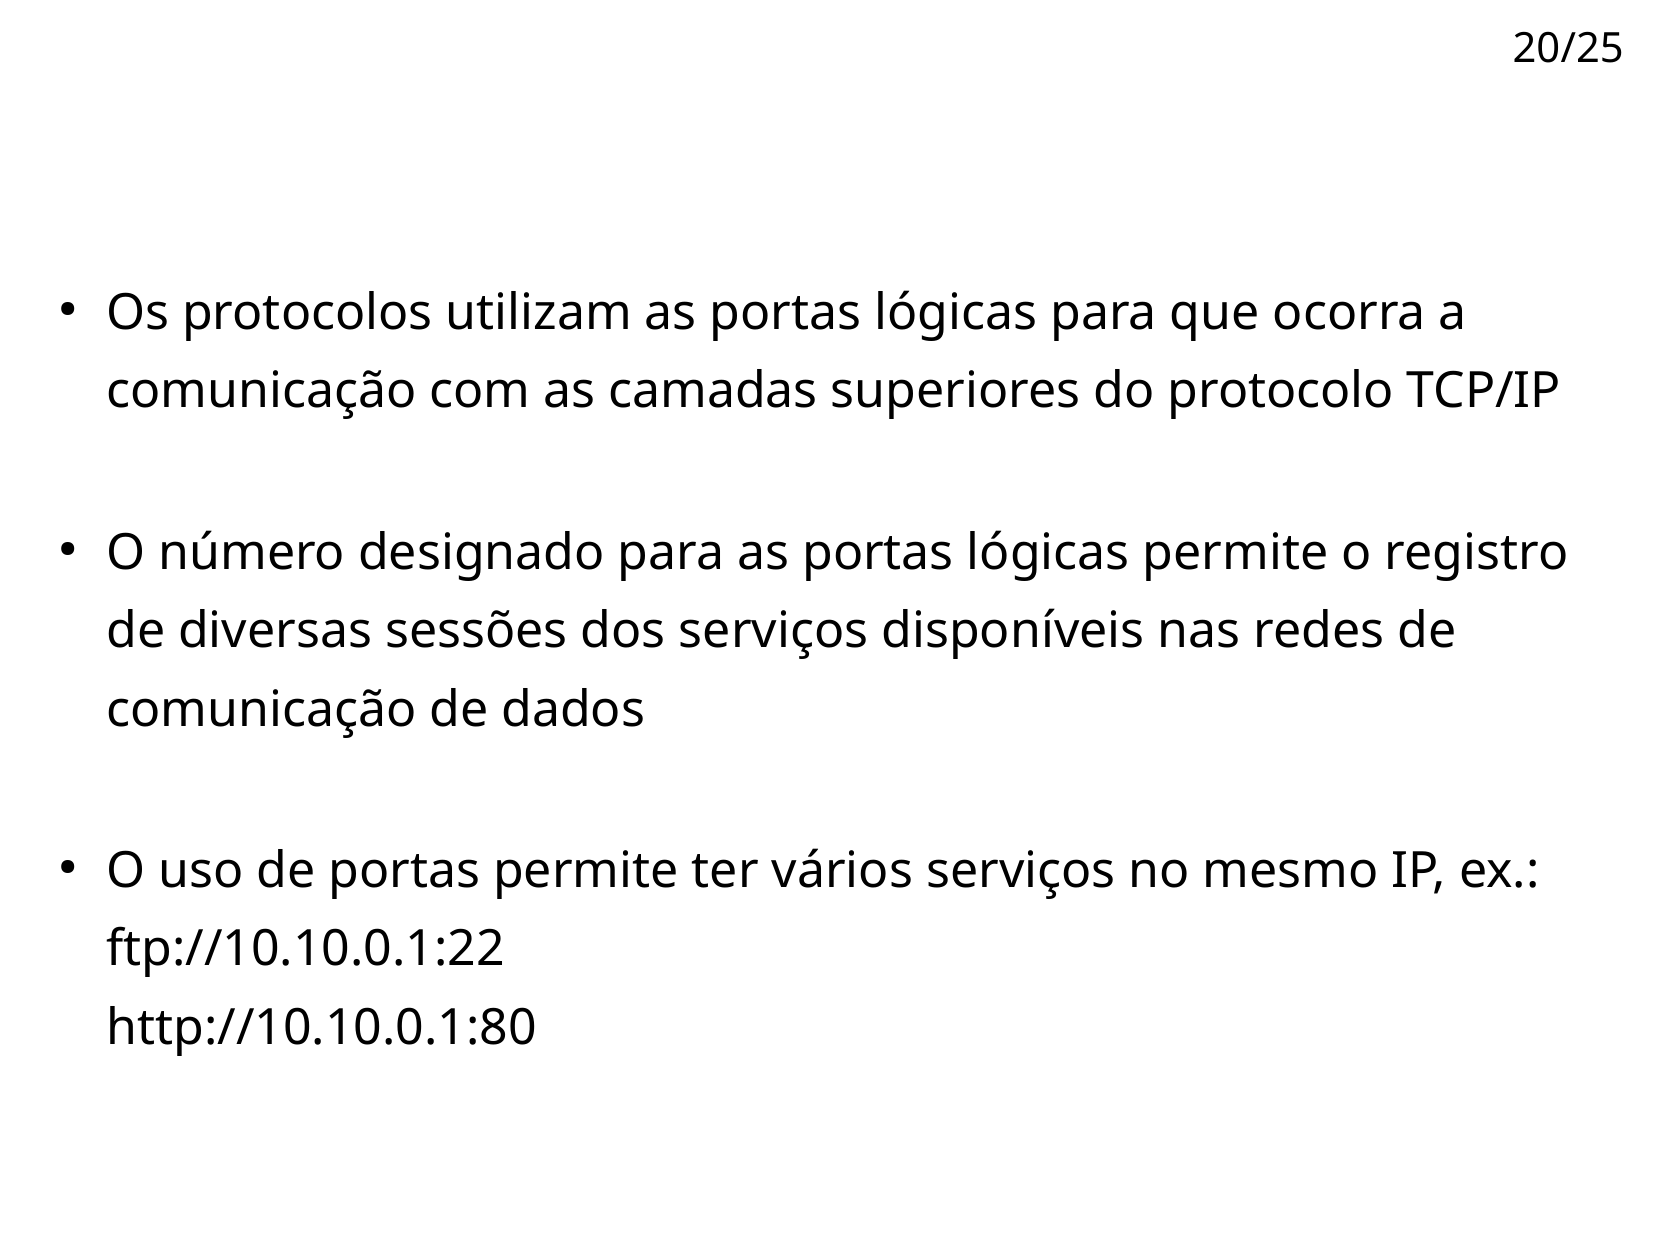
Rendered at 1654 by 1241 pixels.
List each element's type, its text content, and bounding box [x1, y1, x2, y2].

list Os protocolos utilizam as portas lógicas para que ocorra a comunicação com as camadas superiores do protocolo TCP/IP O número designado para as portas lógicas permite o registro de diversas sessões dos serviços disponíveis nas redes de comunicação de dados O uso de portas permite ter vários serviços no mesmo IP, ex.: ftp://10.10.0.1:22 http://10.10.0.1:80 [59, 265, 1625, 1211]
